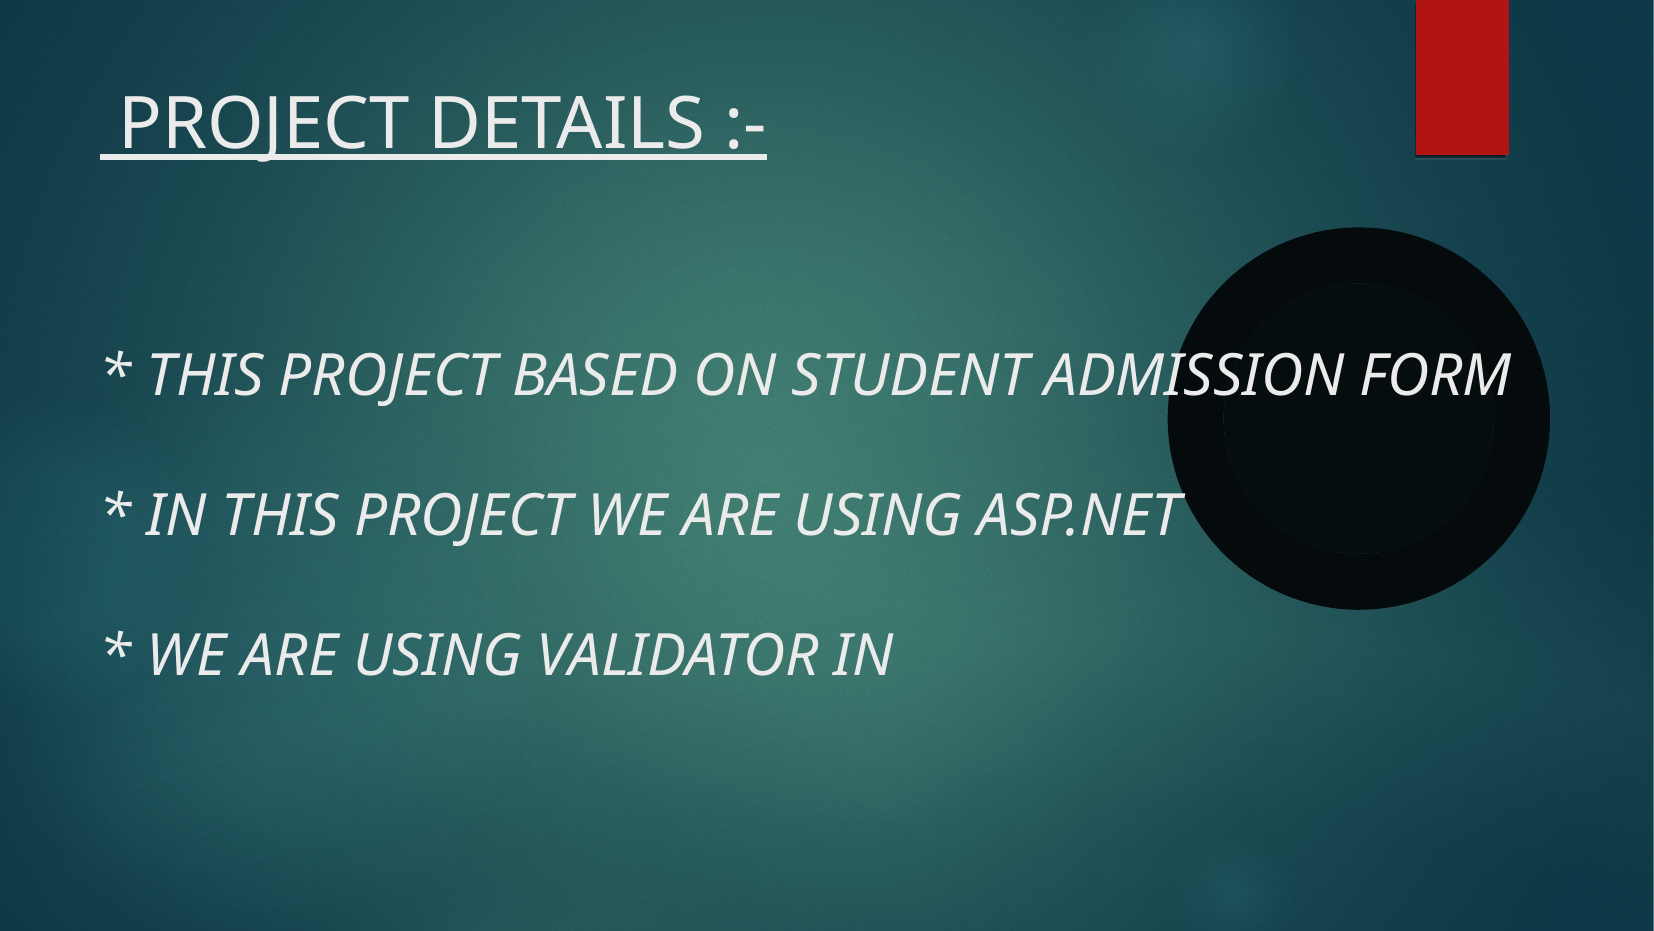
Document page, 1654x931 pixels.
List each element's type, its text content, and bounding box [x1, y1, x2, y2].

title PROJECT DETAILS :- * THIS PROJECT BASED ON STUDENT ADMISSION FORM * IN THIS PROJECT WE ARE USING ASP.NET * WE ARE USING VALIDATOR IN [84, 68, 1562, 772]
subtitle [69, 663, 1546, 771]
